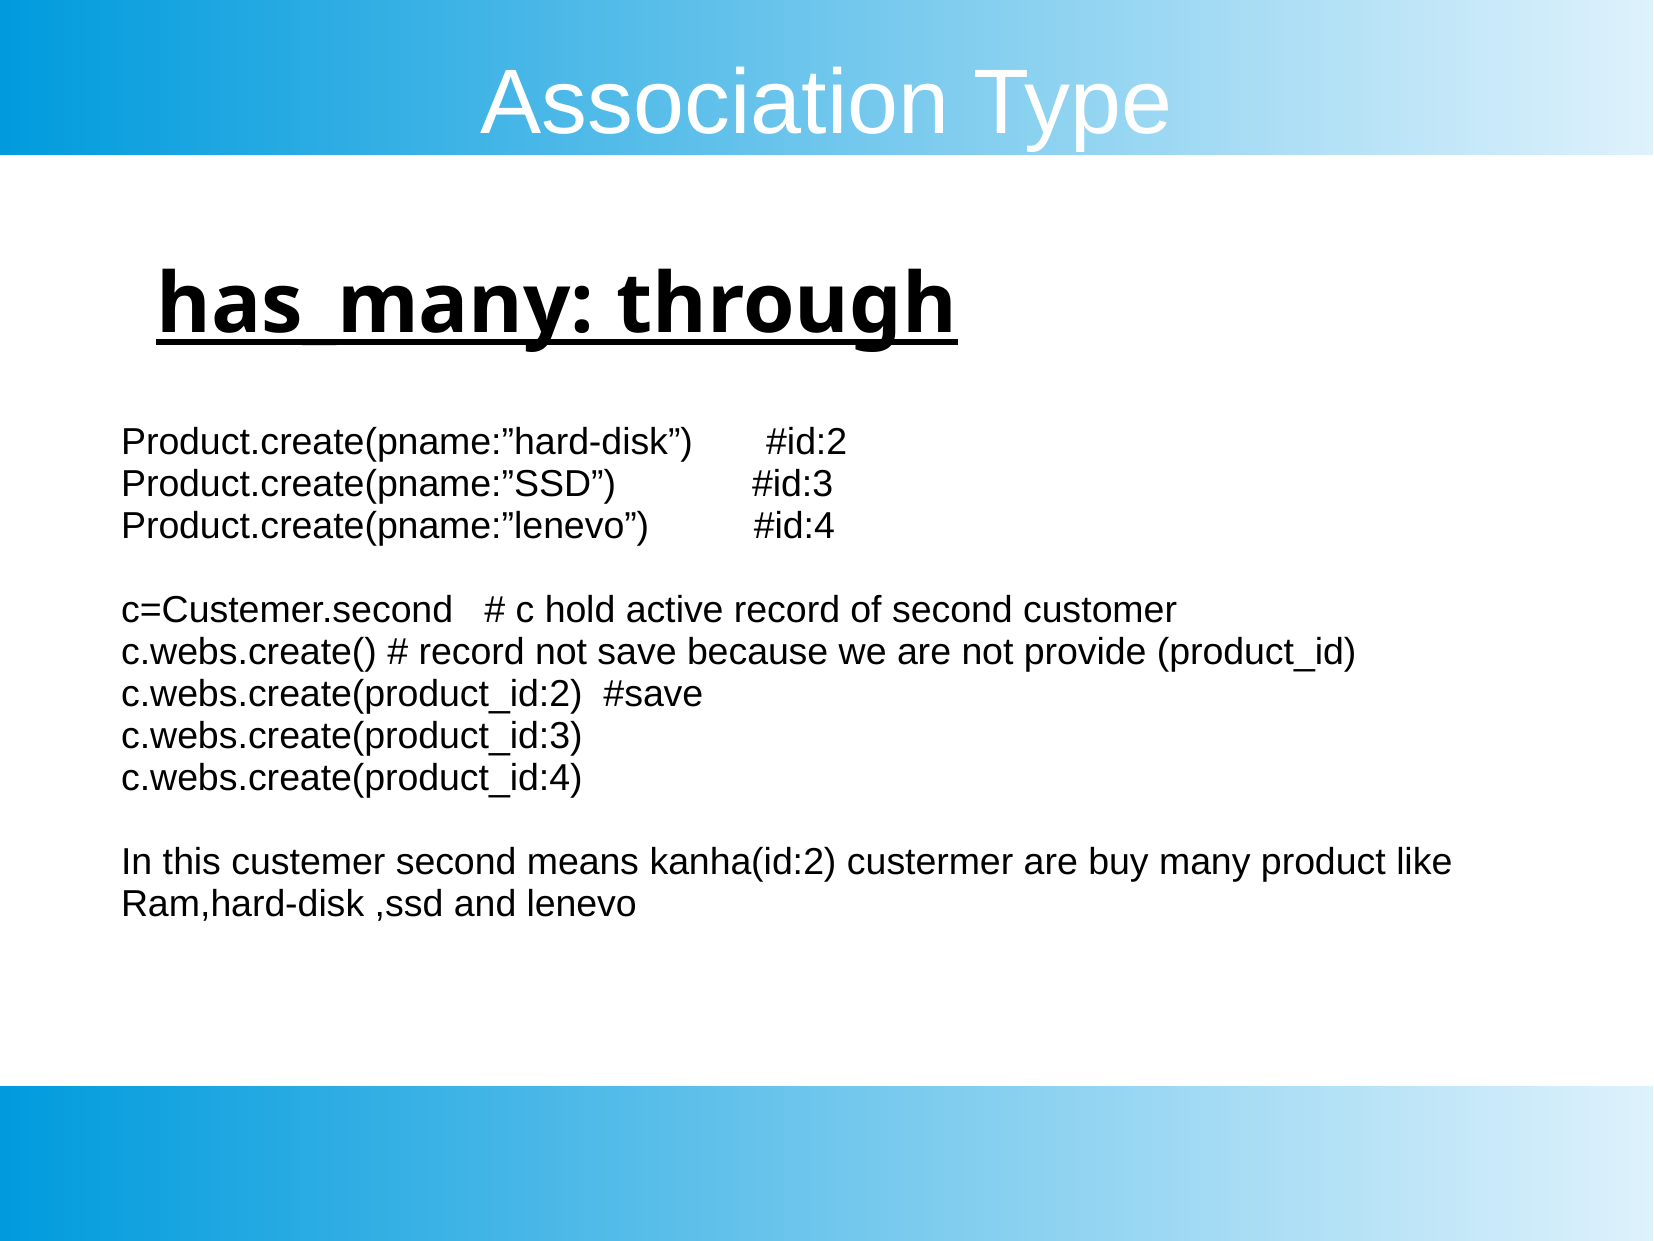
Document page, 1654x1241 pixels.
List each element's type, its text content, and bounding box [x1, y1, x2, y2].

text_box has_many: through [141, 236, 903, 362]
title Association Type [82, 49, 1571, 155]
text_box Product.create(pname:”hard-disk”) #id:2 Product.create(pname:”SSD”) #id:3 Product.create(pname:”lenevo”) #id:4 c=Custemer.second # c hold active record of second customer c.webs.create() # record not save because we are not provide (product_id) c.webs.create(product_id:2) #save c.webs.create(product_id:3) c.webs.create(product_id:4) In this custemer second means kanha(id:2) custermer are buy many product like Ram,hard-disk ,ssd and lenevo [106, 413, 1489, 975]
